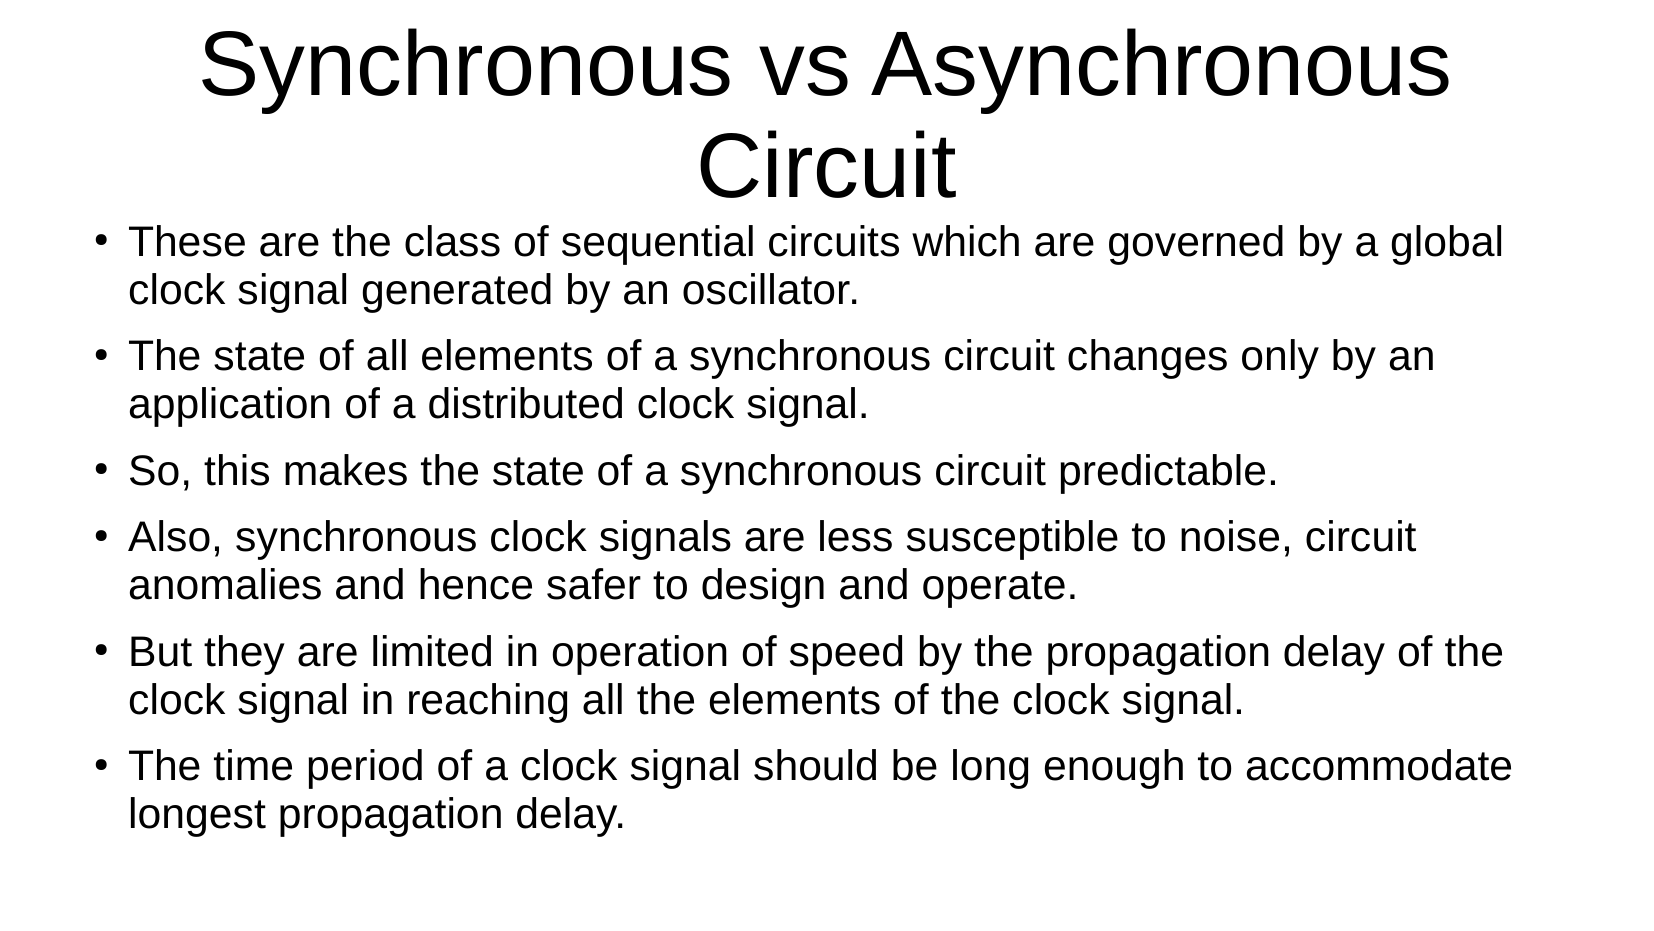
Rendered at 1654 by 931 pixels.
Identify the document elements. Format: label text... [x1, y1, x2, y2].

title Synchronous vs Asynchronous Circuit [82, 12, 1571, 217]
list These are the class of sequential circuits which are governed by a global clock signal generated by an oscillator. The state of all elements of a synchronous circuit changes only by an application of a distributed clock signal. So, this makes the state of a synchronous circuit predictable. Also, synchronous clock signals are less susceptible to noise, circuit anomalies and hence safer to design and operate. But they are limited in operation of speed by the propagation delay of the clock signal in reaching all the elements of the clock signal. The time period of a clock signal should be long enough to accommodate longest propagation delay. [82, 217, 1571, 841]
